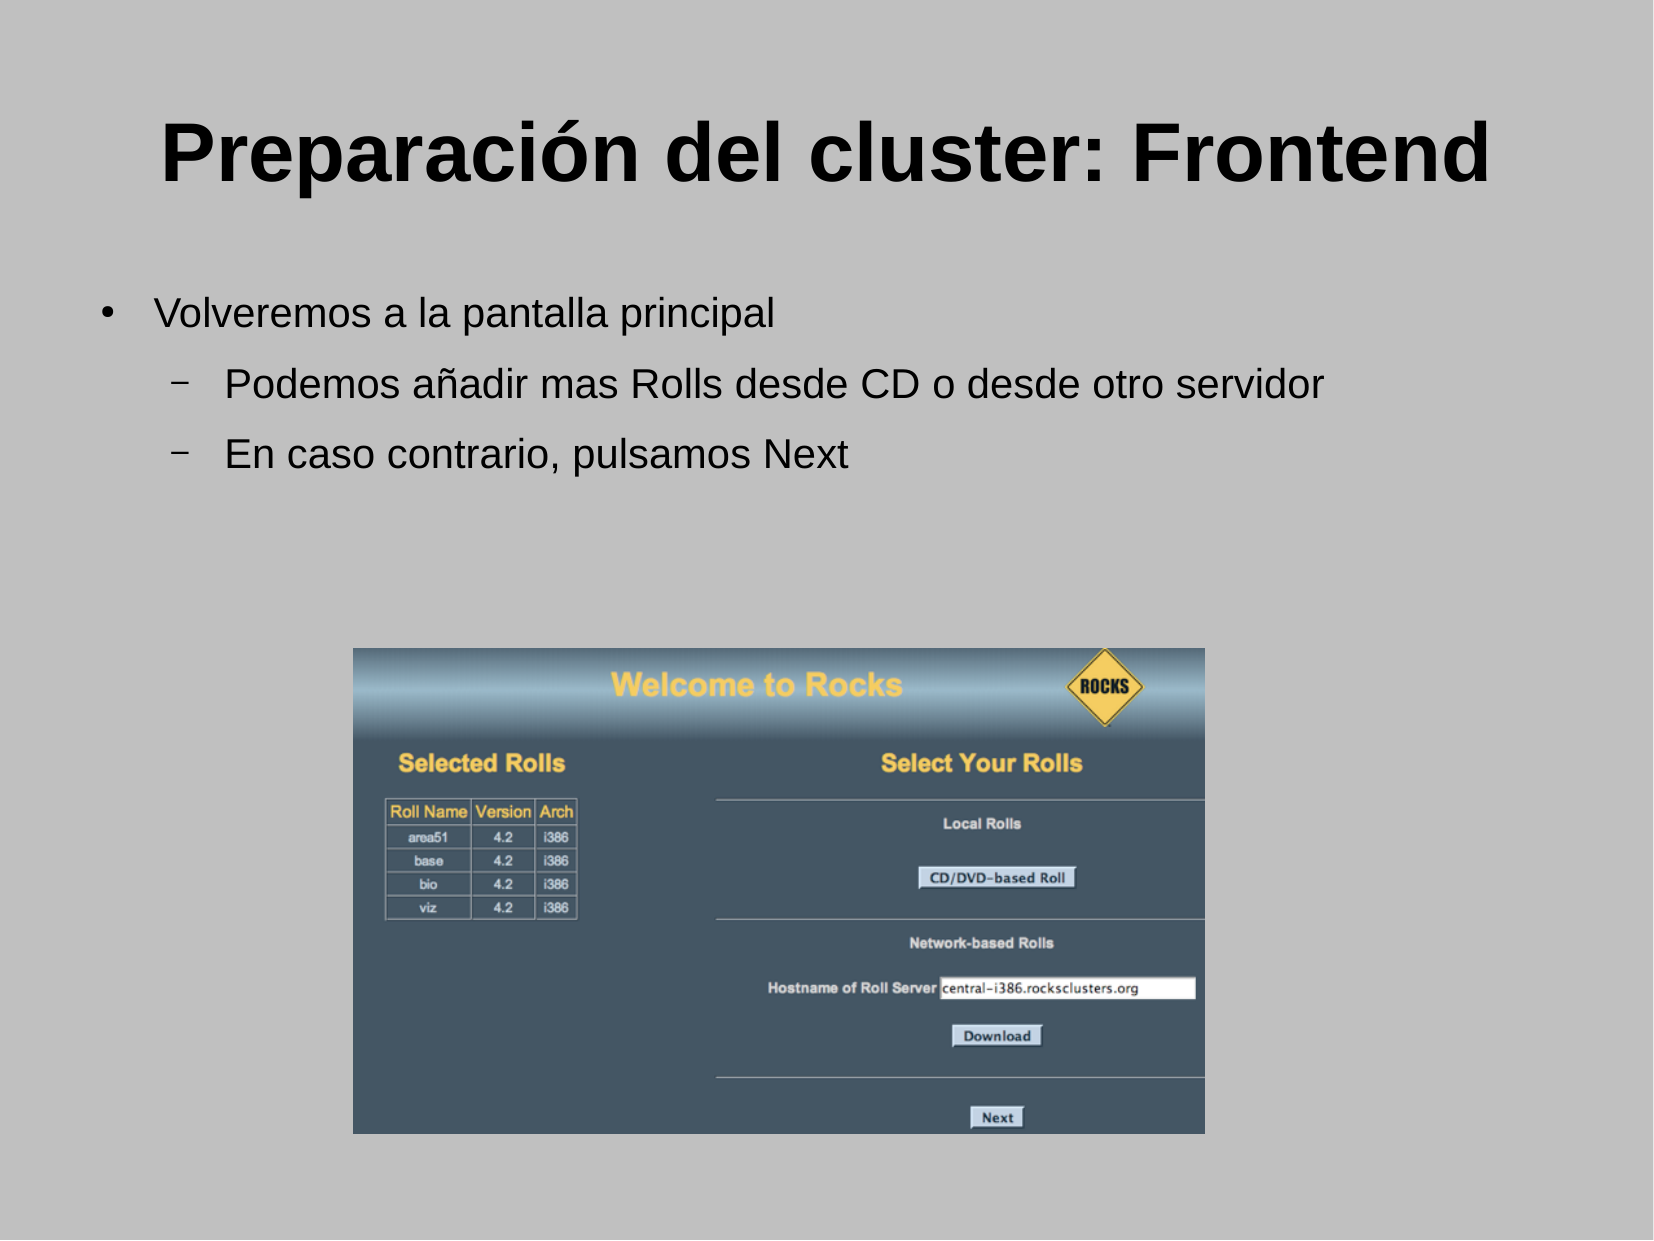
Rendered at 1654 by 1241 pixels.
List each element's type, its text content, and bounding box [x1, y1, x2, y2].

picture [353, 648, 1205, 1134]
list Volveremos a la pantalla principal Podemos añadir mas Rolls desde CD o desde otro servidor En caso contrario, pulsamos Next [82, 290, 1571, 1010]
title Preparación del cluster: Frontend [82, 49, 1571, 257]
